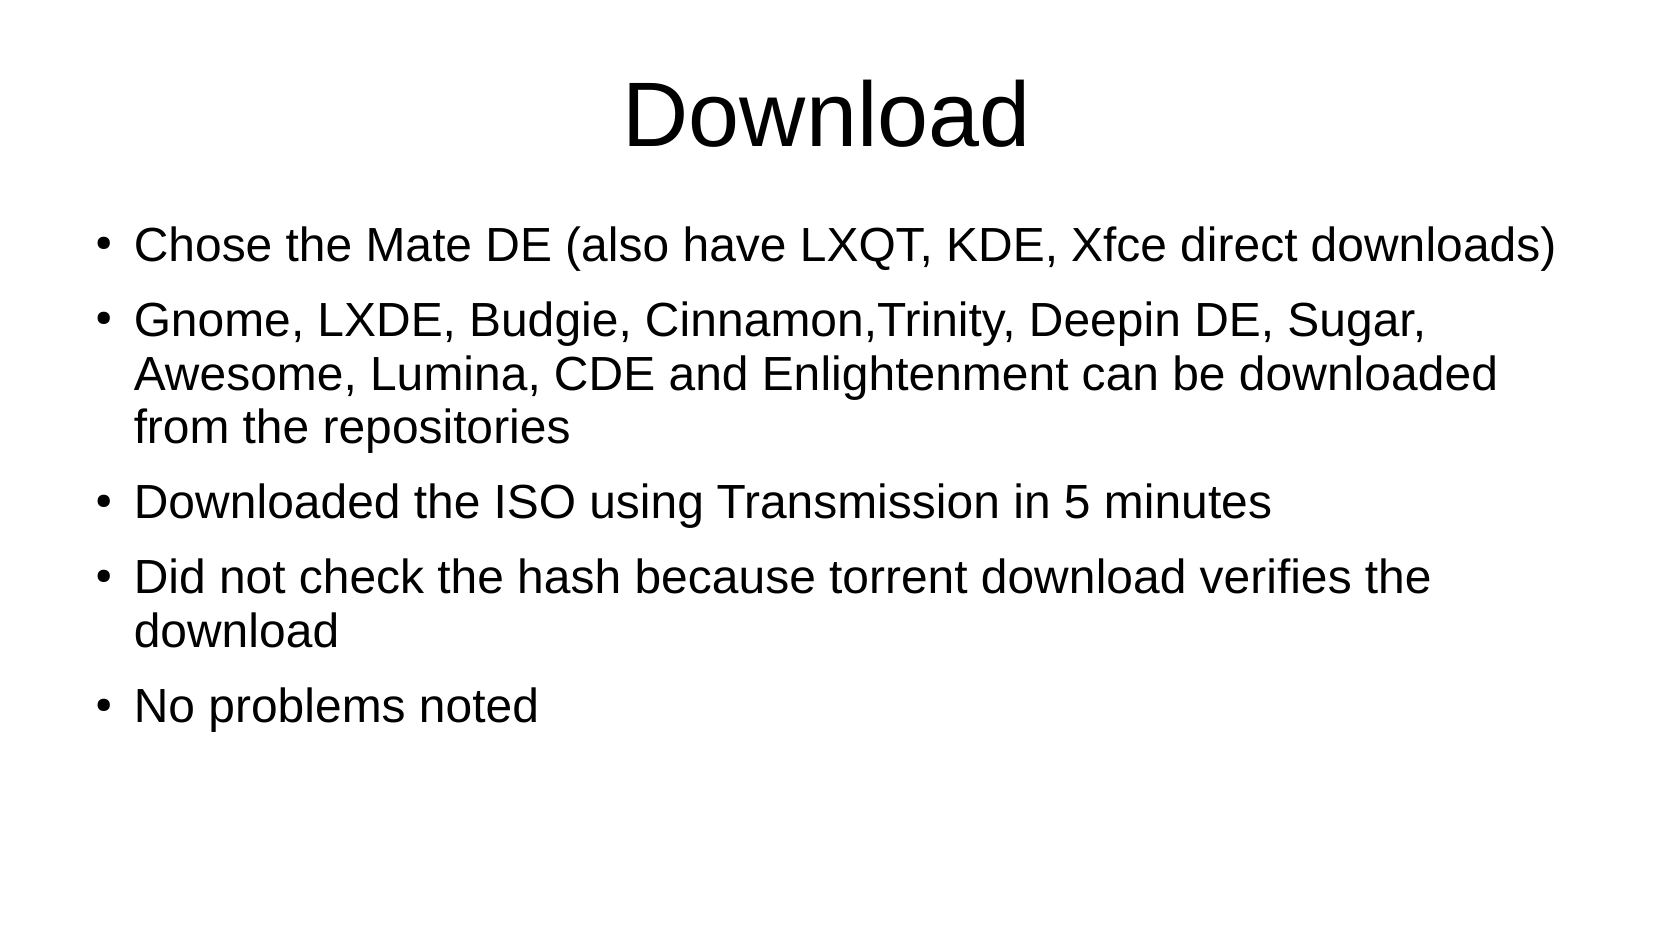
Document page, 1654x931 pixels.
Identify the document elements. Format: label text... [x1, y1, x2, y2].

list Chose the Mate DE (also have LXQT, KDE, Xfce direct downloads) Gnome, LXDE, Budgie, Cinnamon,Trinity, Deepin DE, Sugar, Awesome, Lumina, CDE and Enlightenment can be downloaded from the repositories Downloaded the ISO using Transmission in 5 minutes Did not check the hash because torrent download verifies the download No problems noted [82, 217, 1571, 758]
title Download [82, 37, 1571, 193]
